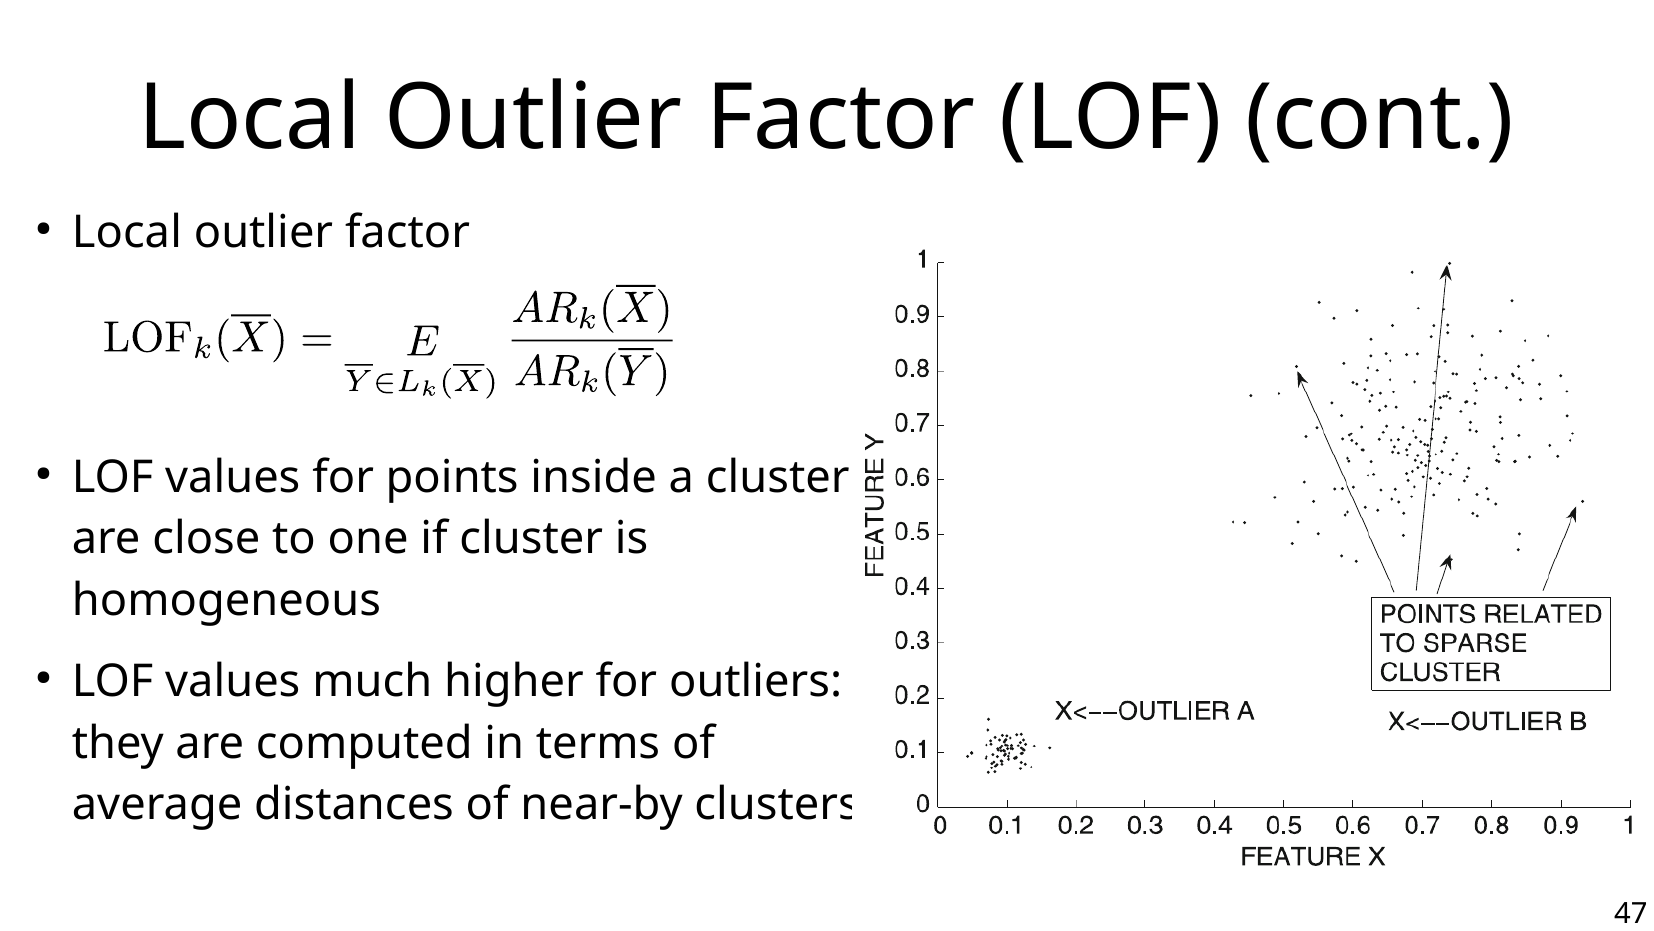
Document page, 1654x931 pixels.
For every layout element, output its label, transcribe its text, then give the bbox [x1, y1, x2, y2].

text_box [102, 284, 673, 399]
picture [852, 225, 1638, 872]
list Local outlier factor LOF values for points inside a cluster are close to one if cluster is homogeneous LOF values much higher for outliers: they are computed in terms of average distances of near-by clusters [23, 199, 872, 902]
title Local Outlier Factor (LOF) (cont.) [82, 1, 1571, 225]
